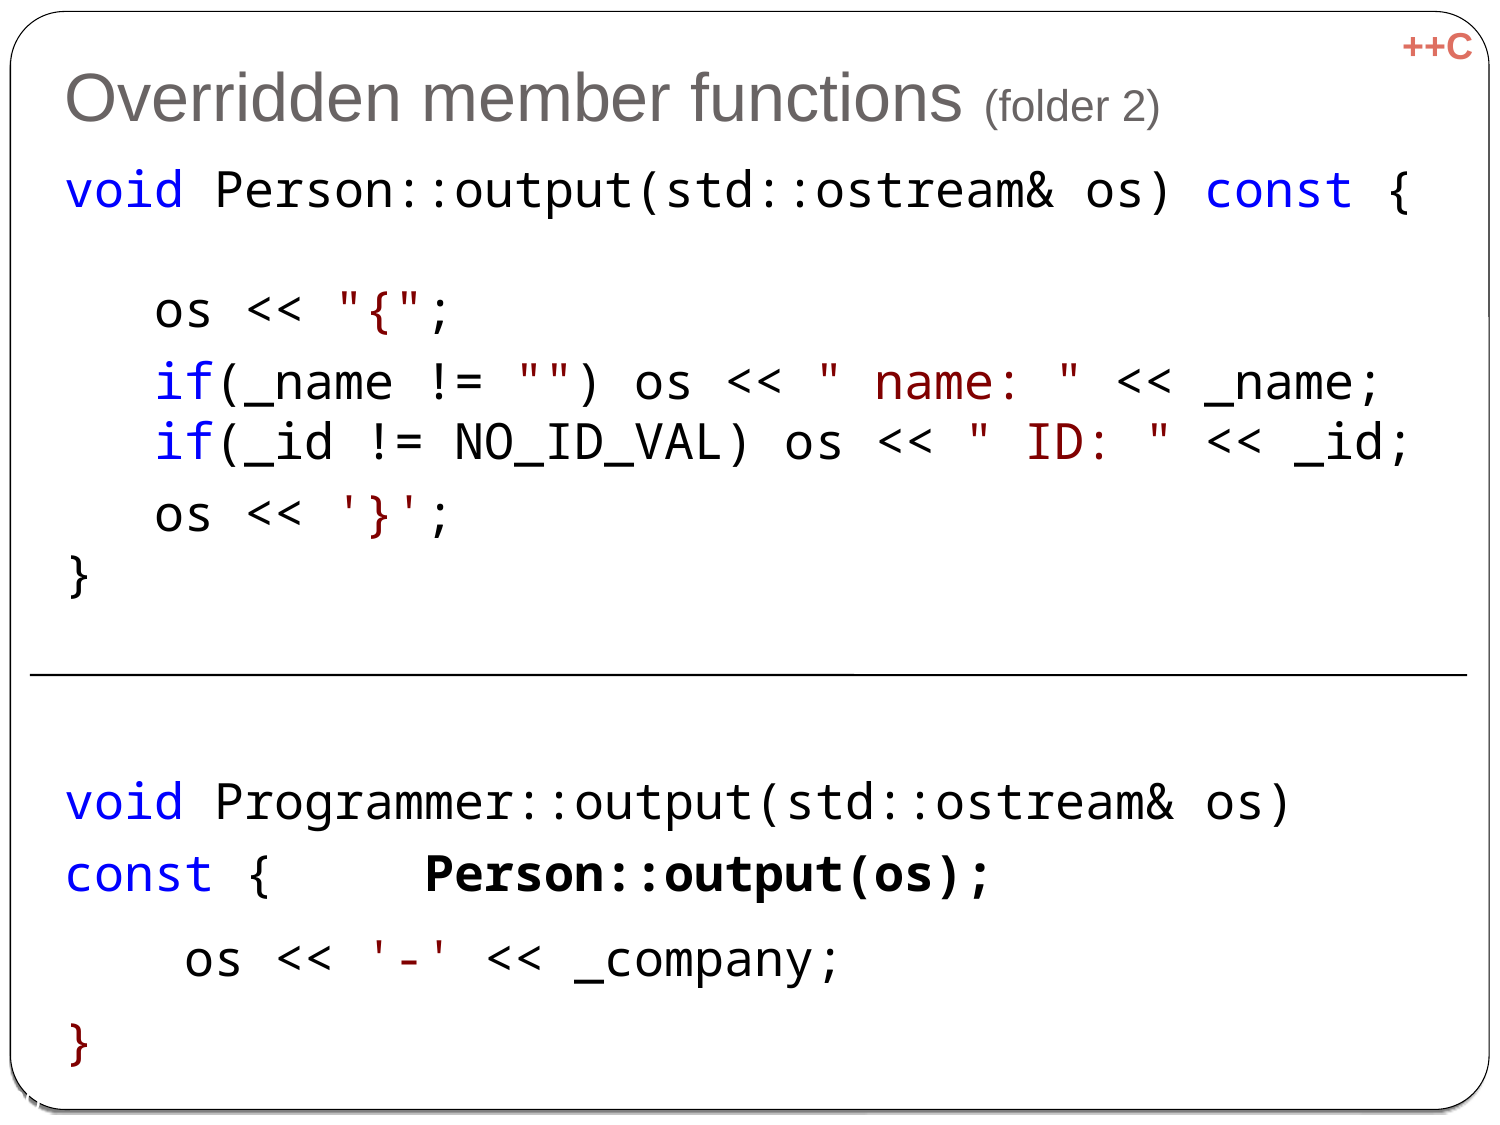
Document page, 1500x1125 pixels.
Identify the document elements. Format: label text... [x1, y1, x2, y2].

list void Person::output(std::ostream& os) const { os << "{"; if(_name != "") os << " name: " << _name; if(_id != NO_ID_VAL) os << " ID: " << _id; os << '}'; } void Programmer::output(std::ostream& os) const { Person::output(os); os << '-' << _company; } [50, 677, 1450, 1088]
slide_number <number> [0, 1074, 50, 1125]
list void Person::output(std::ostream& os) const { os << "{"; if(_name != "") os << " name: " << _name; if(_id != NO_ID_VAL) os << " ID: " << _id; os << '}'; } void Programmer::output(std::ostream& os) const { Person::output(os); os << '-' << _company; } [50, 149, 1450, 674]
title Overridden member functions (folder 2) [50, 45, 1450, 149]
